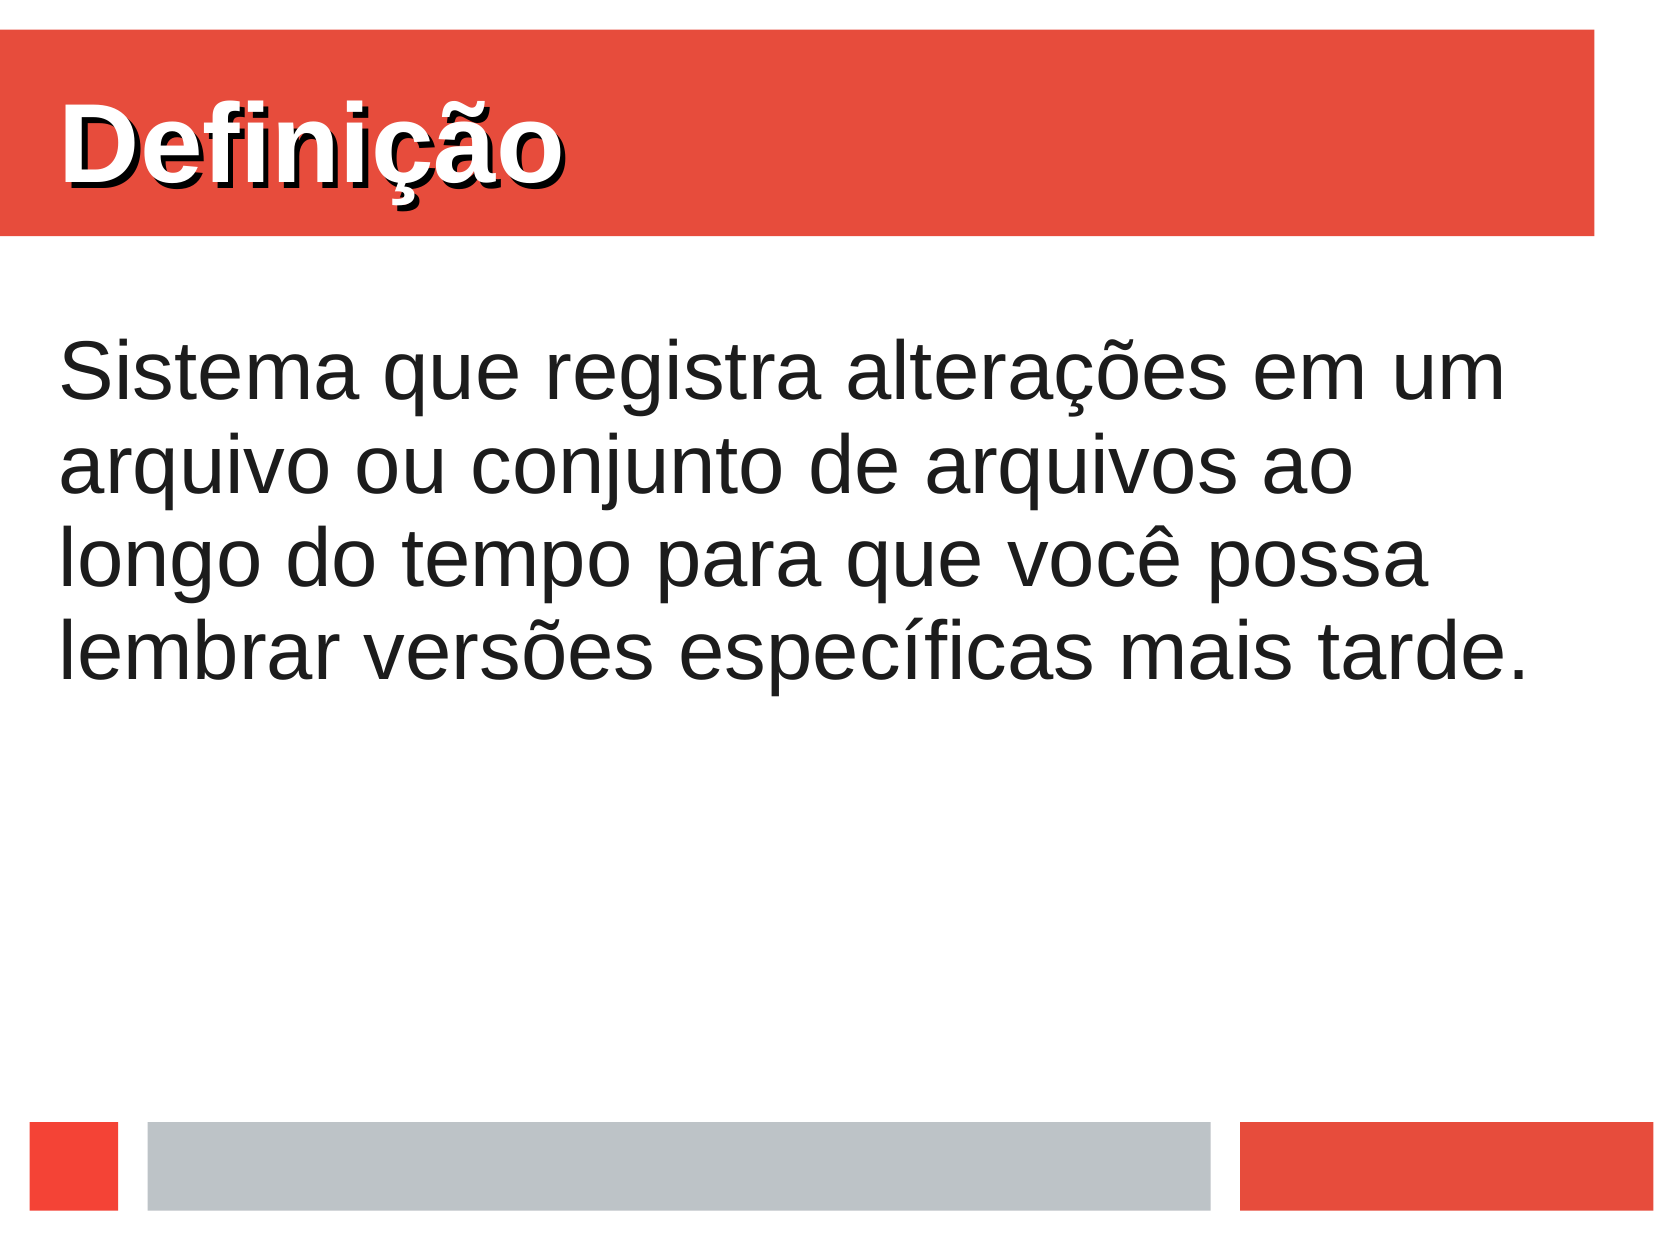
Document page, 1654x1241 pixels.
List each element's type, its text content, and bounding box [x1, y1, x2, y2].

list Sistema que registra alterações em um arquivo ou conjunto de arquivos ao longo do tempo para que você possa lembrar versões específicas mais tarde. [59, 324, 1565, 1093]
title Definição [59, 59, 1595, 207]
